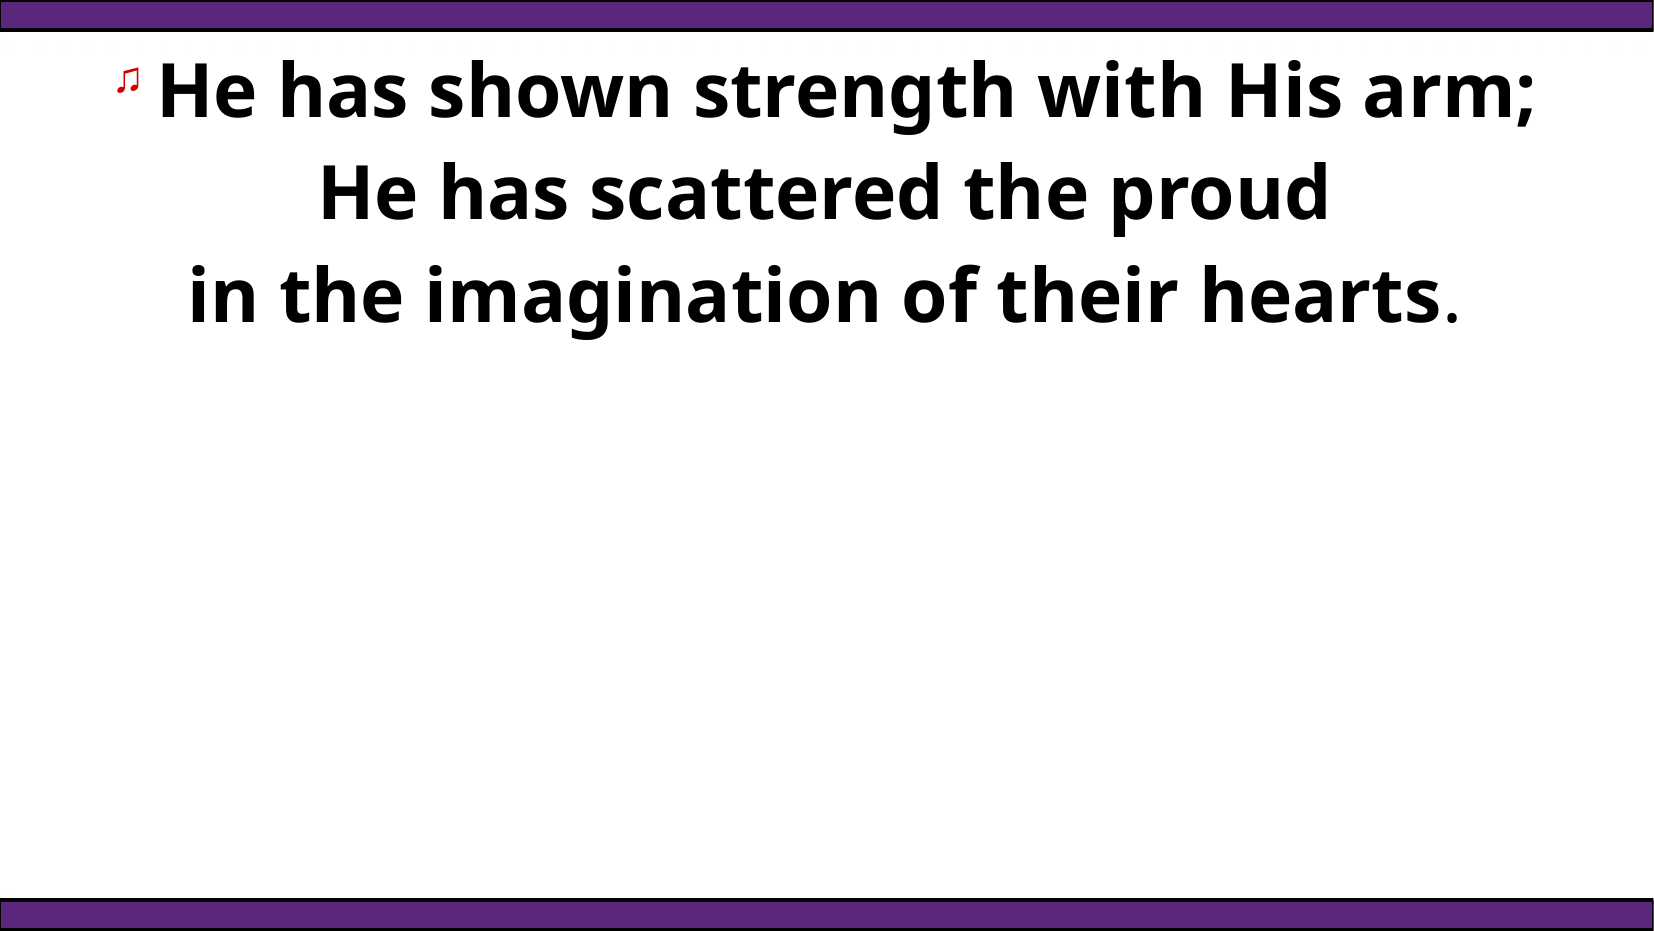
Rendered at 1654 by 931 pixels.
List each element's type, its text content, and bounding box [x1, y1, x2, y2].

text_box [0, 0, 1654, 31]
picture [0, 31, 1654, 900]
text_box ♫ He has shown strength with His arm; He has scattered the proud in the imagination of their hearts. [60, 30, 1591, 345]
text_box [0, 900, 1654, 931]
